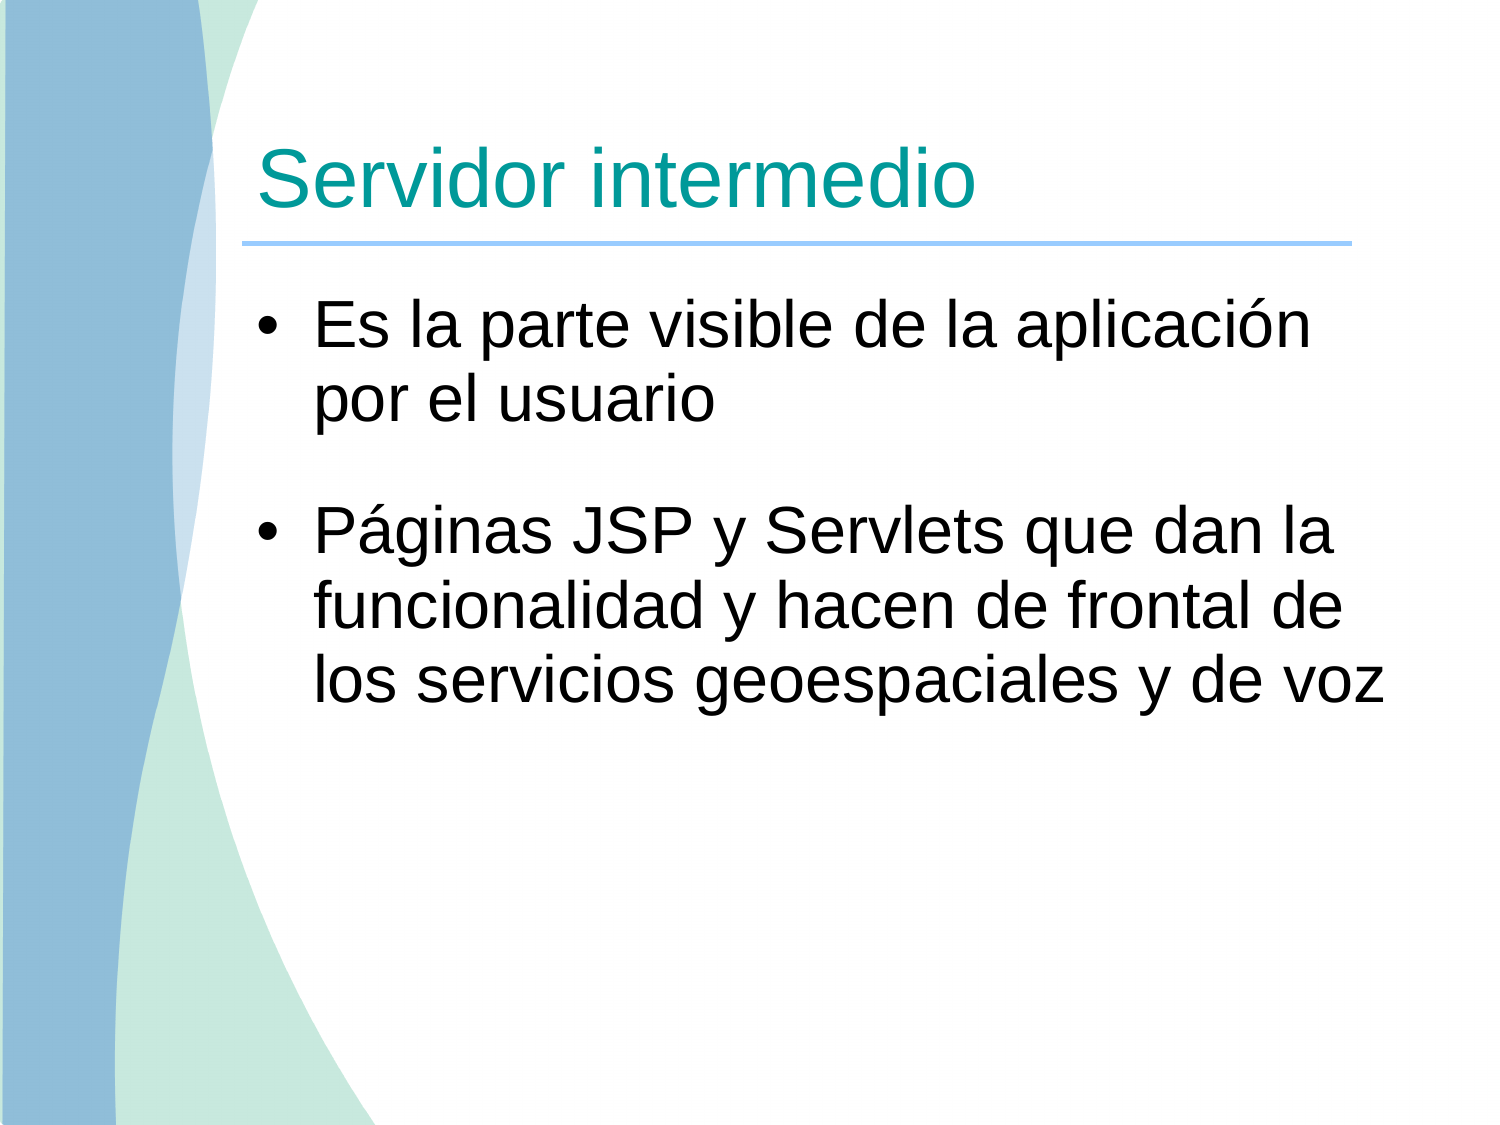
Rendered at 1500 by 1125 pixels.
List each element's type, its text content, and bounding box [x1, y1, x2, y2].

title Servidor intermedio [242, 124, 1022, 234]
list Es la parte visible de la aplicación por el usuario Páginas JSP y Servlets que dan la funcionalidad y hacen de frontal de los servicios geoespaciales y de voz [242, 278, 1425, 1006]
picture [0, 0, 1500, 1125]
